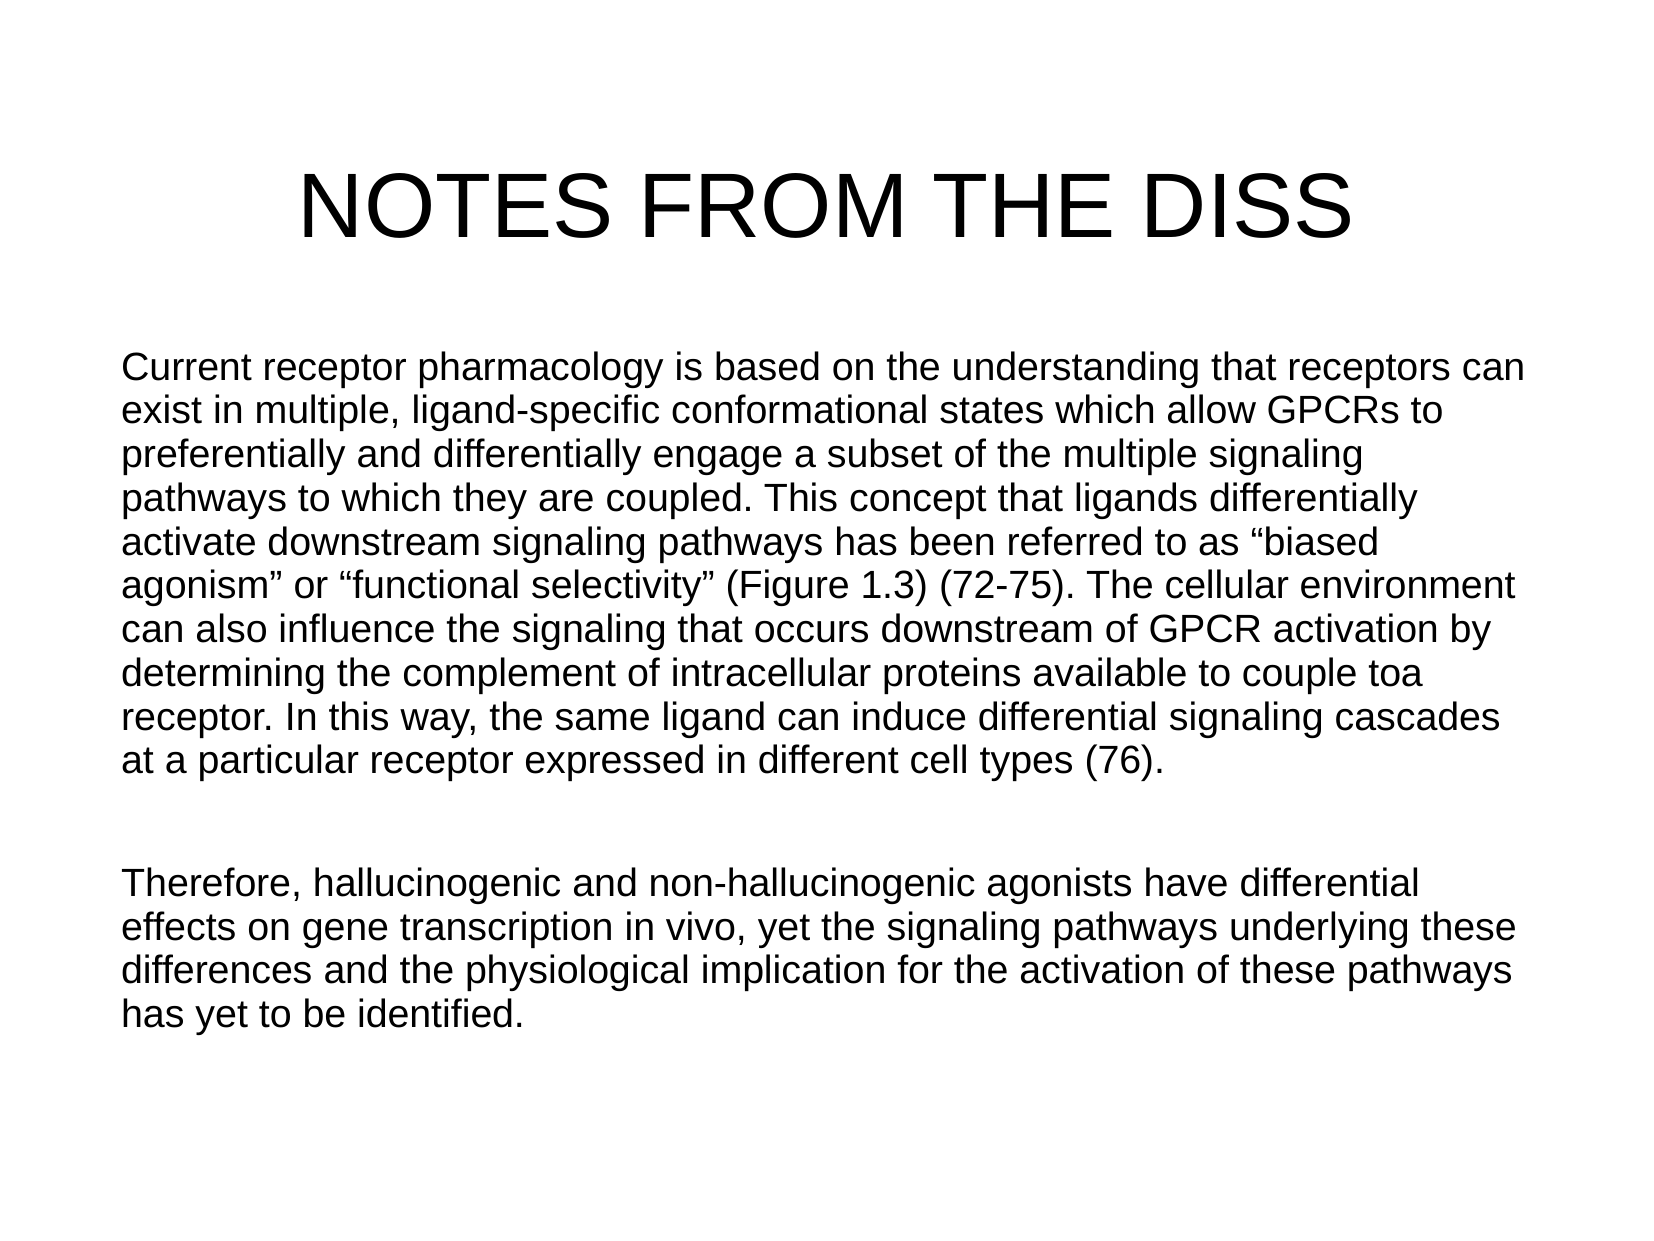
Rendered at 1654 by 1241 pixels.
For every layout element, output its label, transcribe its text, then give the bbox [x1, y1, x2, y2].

title NOTES FROM THE DISS [121, 102, 1534, 310]
list Current receptor pharmacology is based on the understanding that receptors can exist in multiple, ligand-specific conformational states which allow GPCRs to preferentially and differentially engage a subset of the multiple signaling pathways to which they are coupled. This concept that ligands differentially activate downstream signaling pathways has been referred to as “biased agonism” or “functional selectivity” (Figure 1.3) (72-75). The cellular environment can also influence the signaling that occurs downstream of GPCR activation by determining the complement of intracellular proteins available to couple toa receptor. In this way, the same ligand can induce differential signaling cascades at a particular receptor expressed in different cell types (76). Therefore, hallucinogenic and non-hallucinogenic agonists have differential effects on gene transcription in vivo, yet the signaling pathways underlying these differences and the physiological implication for the activation of these pathways has yet to be identified. [121, 344, 1534, 1064]
